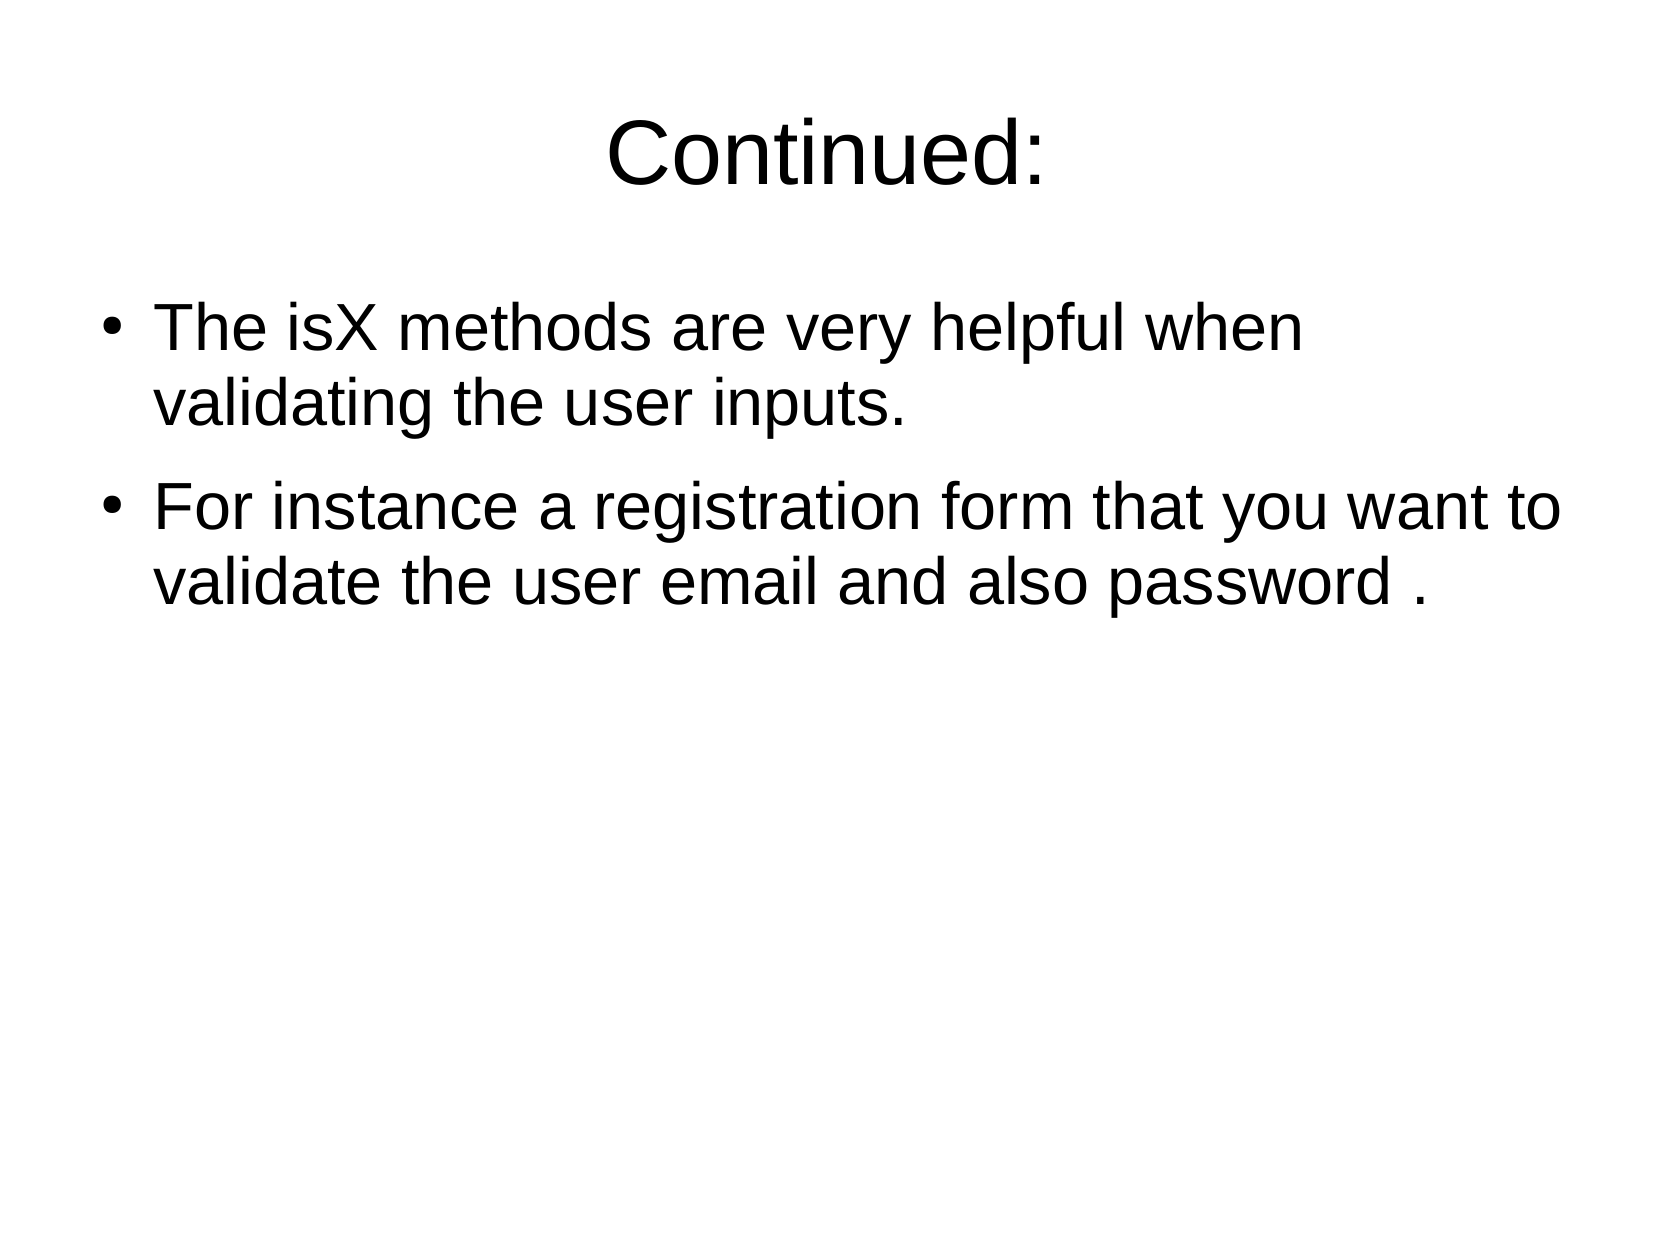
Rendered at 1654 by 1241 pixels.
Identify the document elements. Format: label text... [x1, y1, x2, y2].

list The isX methods are very helpful when validating the user inputs. For instance a registration form that you want to validate the user email and also password . [82, 290, 1571, 1010]
title Continued: [82, 49, 1571, 257]
